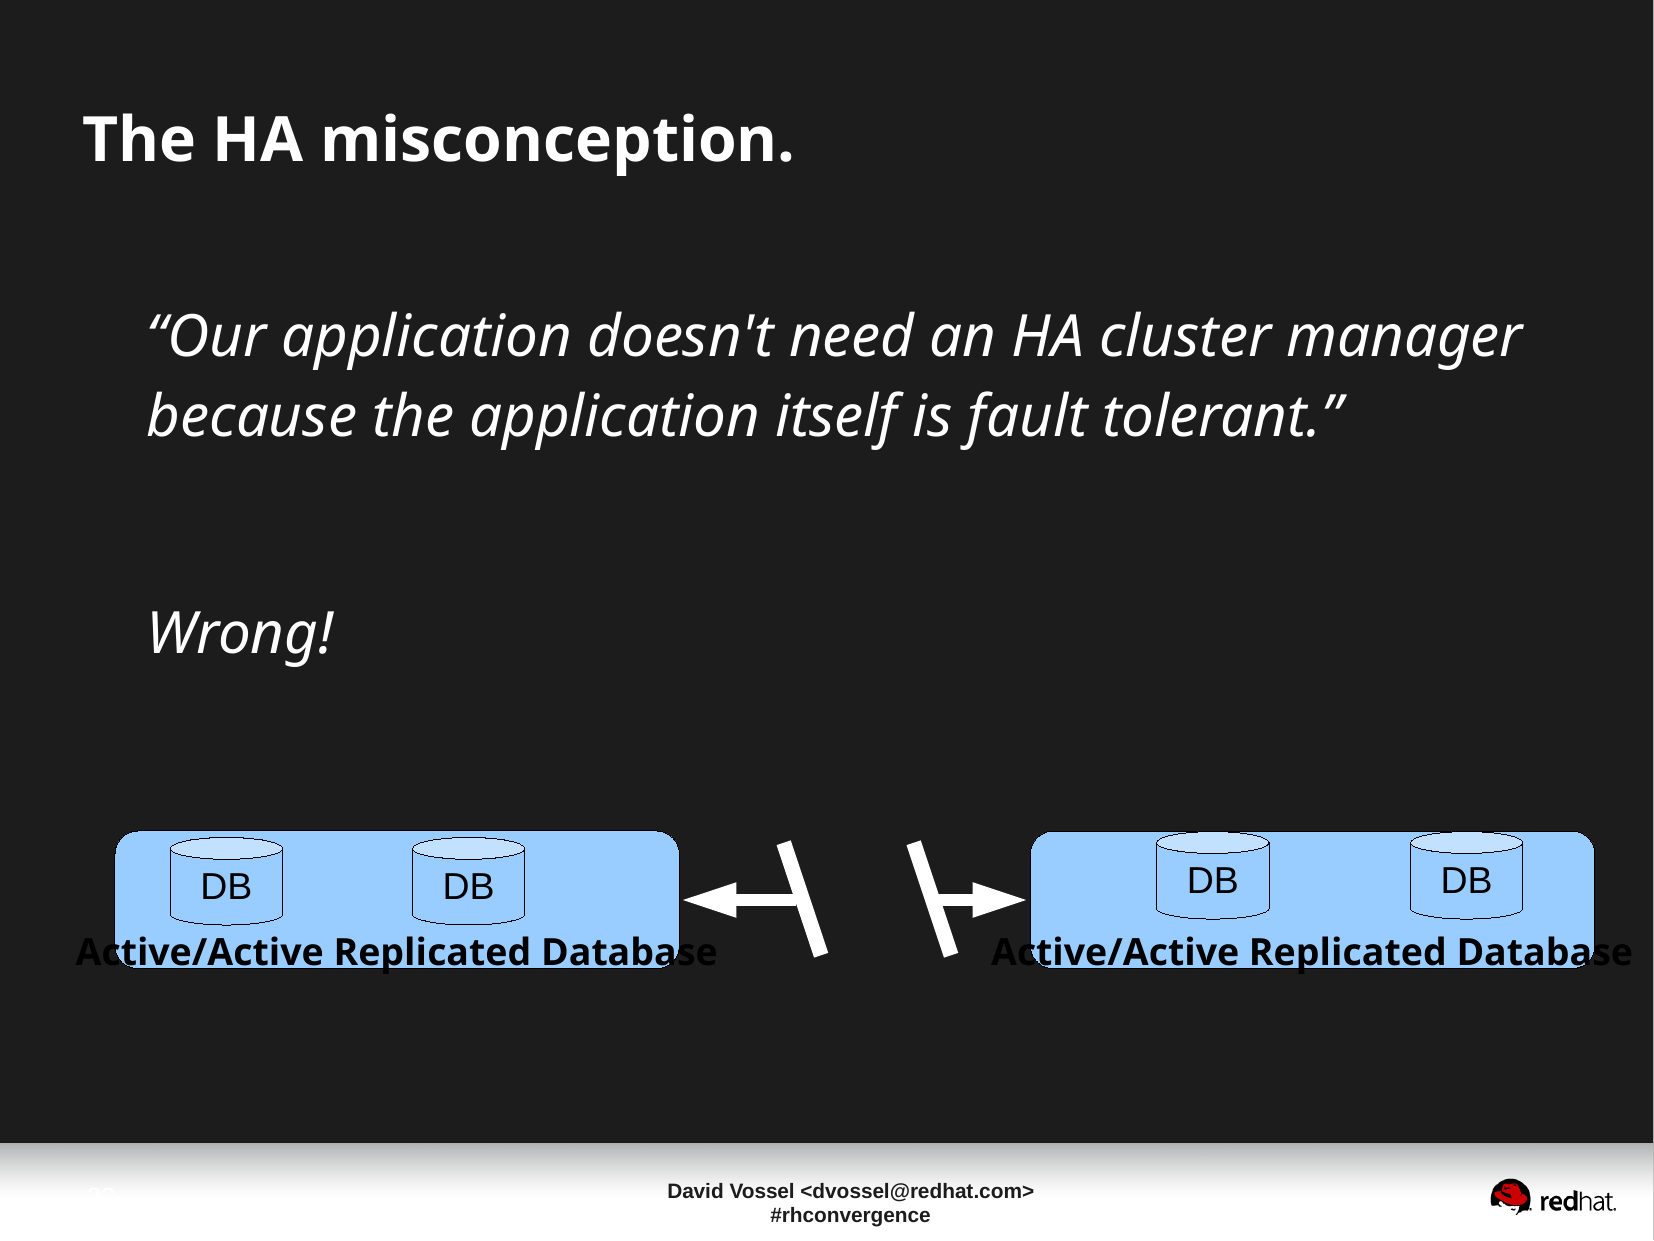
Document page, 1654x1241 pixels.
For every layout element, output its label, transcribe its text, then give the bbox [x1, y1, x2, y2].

text_box DB [1410, 844, 1523, 920]
title The HA misconception. [82, 43, 1571, 231]
text_box DB [412, 850, 525, 925]
text_box Fence Agents [170, 837, 283, 860]
text_box Corosync [1156, 831, 1270, 854]
list “Our application doesn't need an HA cluster manager because the application itself is fault tolerant.” Wrong! [86, 185, 1576, 980]
picture [0, 1143, 1654, 1241]
text_box DB [170, 850, 283, 926]
text_box Active/Active Replicated Database [114, 830, 680, 969]
text_box PCS [1410, 831, 1523, 854]
text_box Pacemaker [412, 837, 525, 860]
text_box DB [1156, 843, 1270, 920]
text_box Active/Active Replicated Database [1030, 831, 1595, 969]
